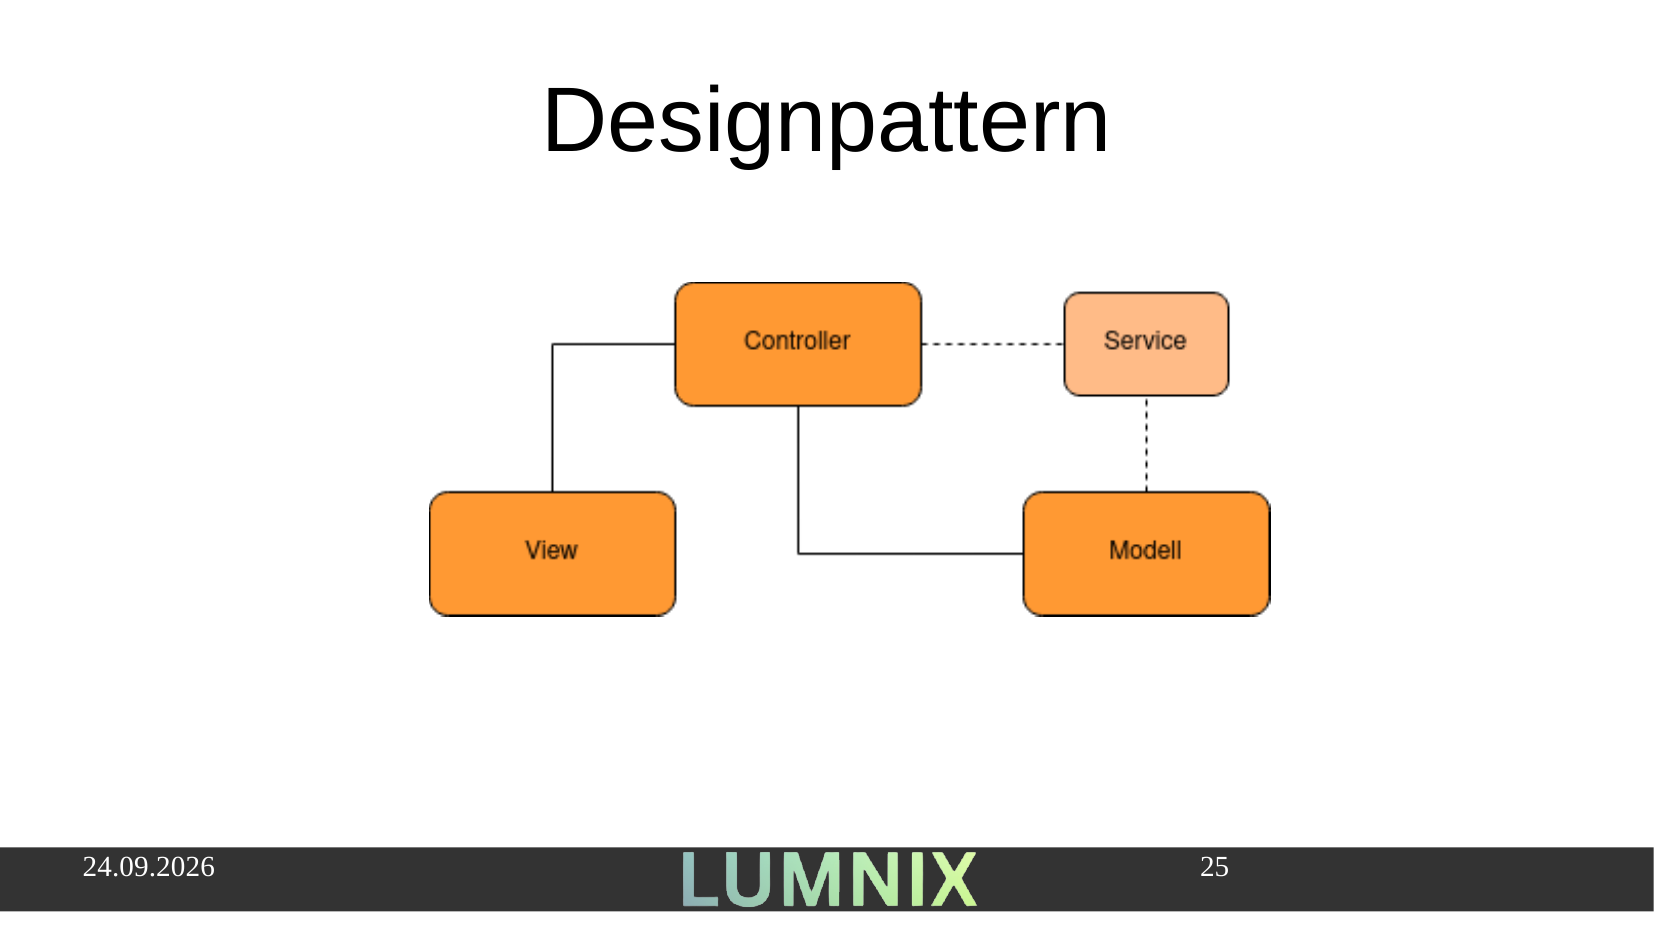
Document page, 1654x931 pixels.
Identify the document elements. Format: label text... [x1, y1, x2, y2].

picture [429, 283, 1271, 617]
title Designpattern [82, 37, 1571, 193]
text_box 23.05.2023 [82, 847, 468, 912]
text_box [1200, 847, 1586, 912]
